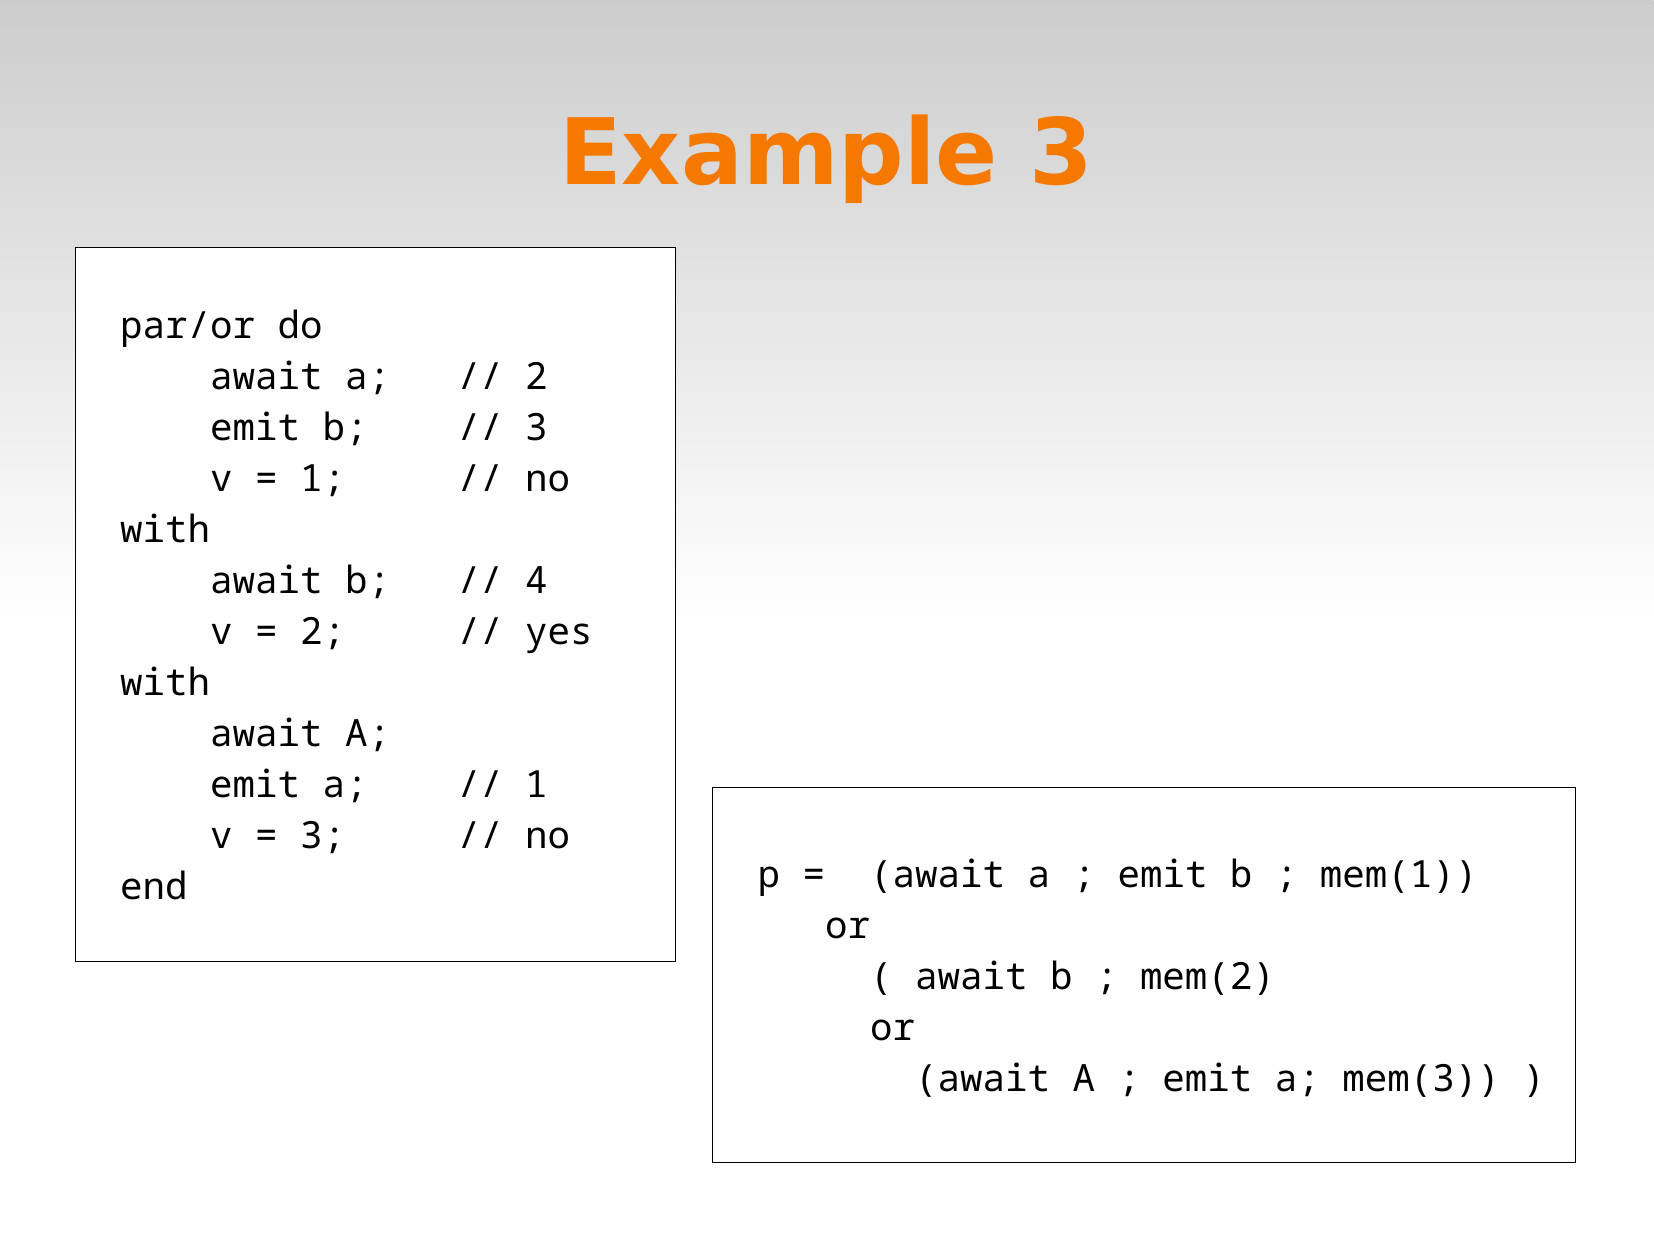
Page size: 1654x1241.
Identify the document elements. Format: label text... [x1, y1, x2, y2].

title Example 3 [82, 49, 1571, 257]
text_box p = (await a ; emit b ; mem(1)) or ( await b ; mem(2) or (await A ; emit a; mem(3)) ) [712, 787, 1576, 1163]
text_box par/or do await a; // 2 emit b; // 3 v = 1; // no with await b; // 4 v = 2; // yes with await A; emit a; // 1 v = 3; // no end [75, 300, 676, 910]
